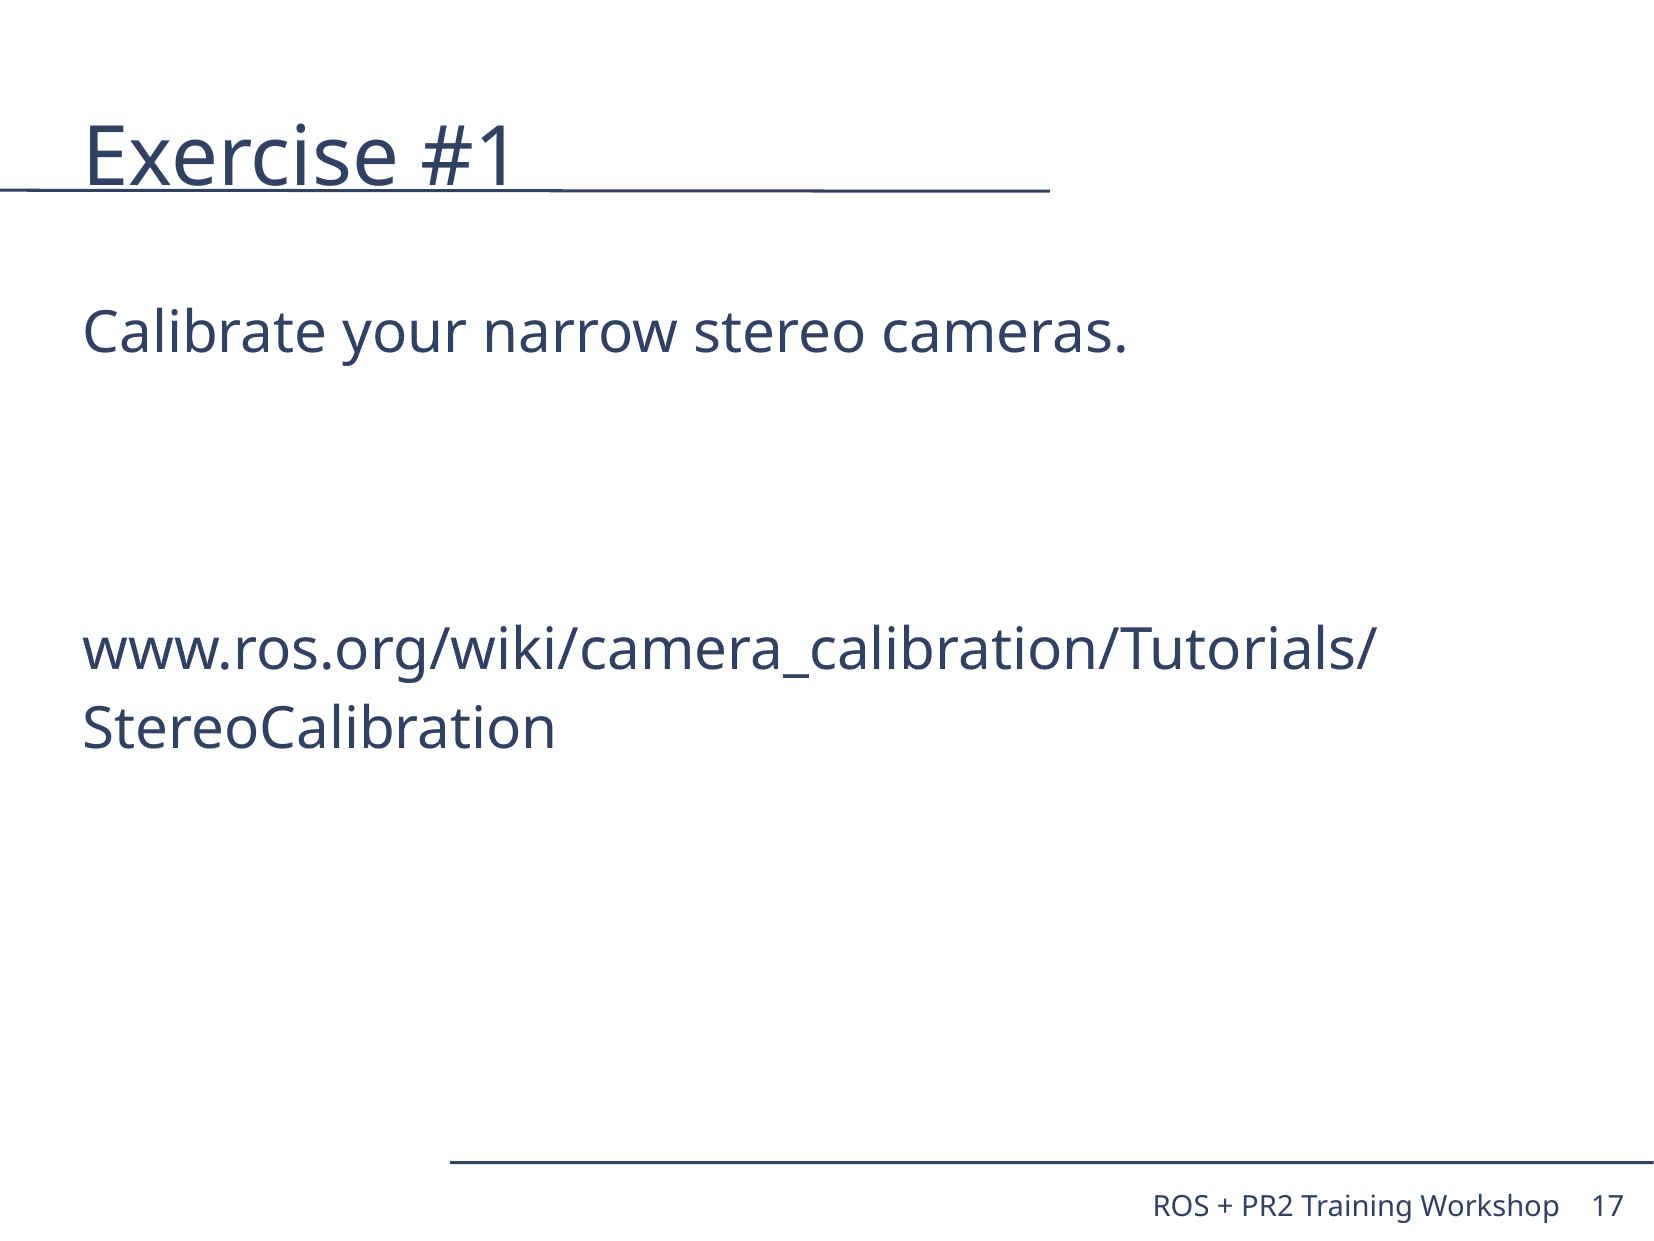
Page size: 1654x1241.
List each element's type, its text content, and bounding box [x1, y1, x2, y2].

title Exercise #1 [82, 56, 1576, 250]
list Calibrate your narrow stereo cameras. www.ros.org/wiki/camera_calibration/Tutorials/ StereoCalibration [82, 290, 1571, 1109]
